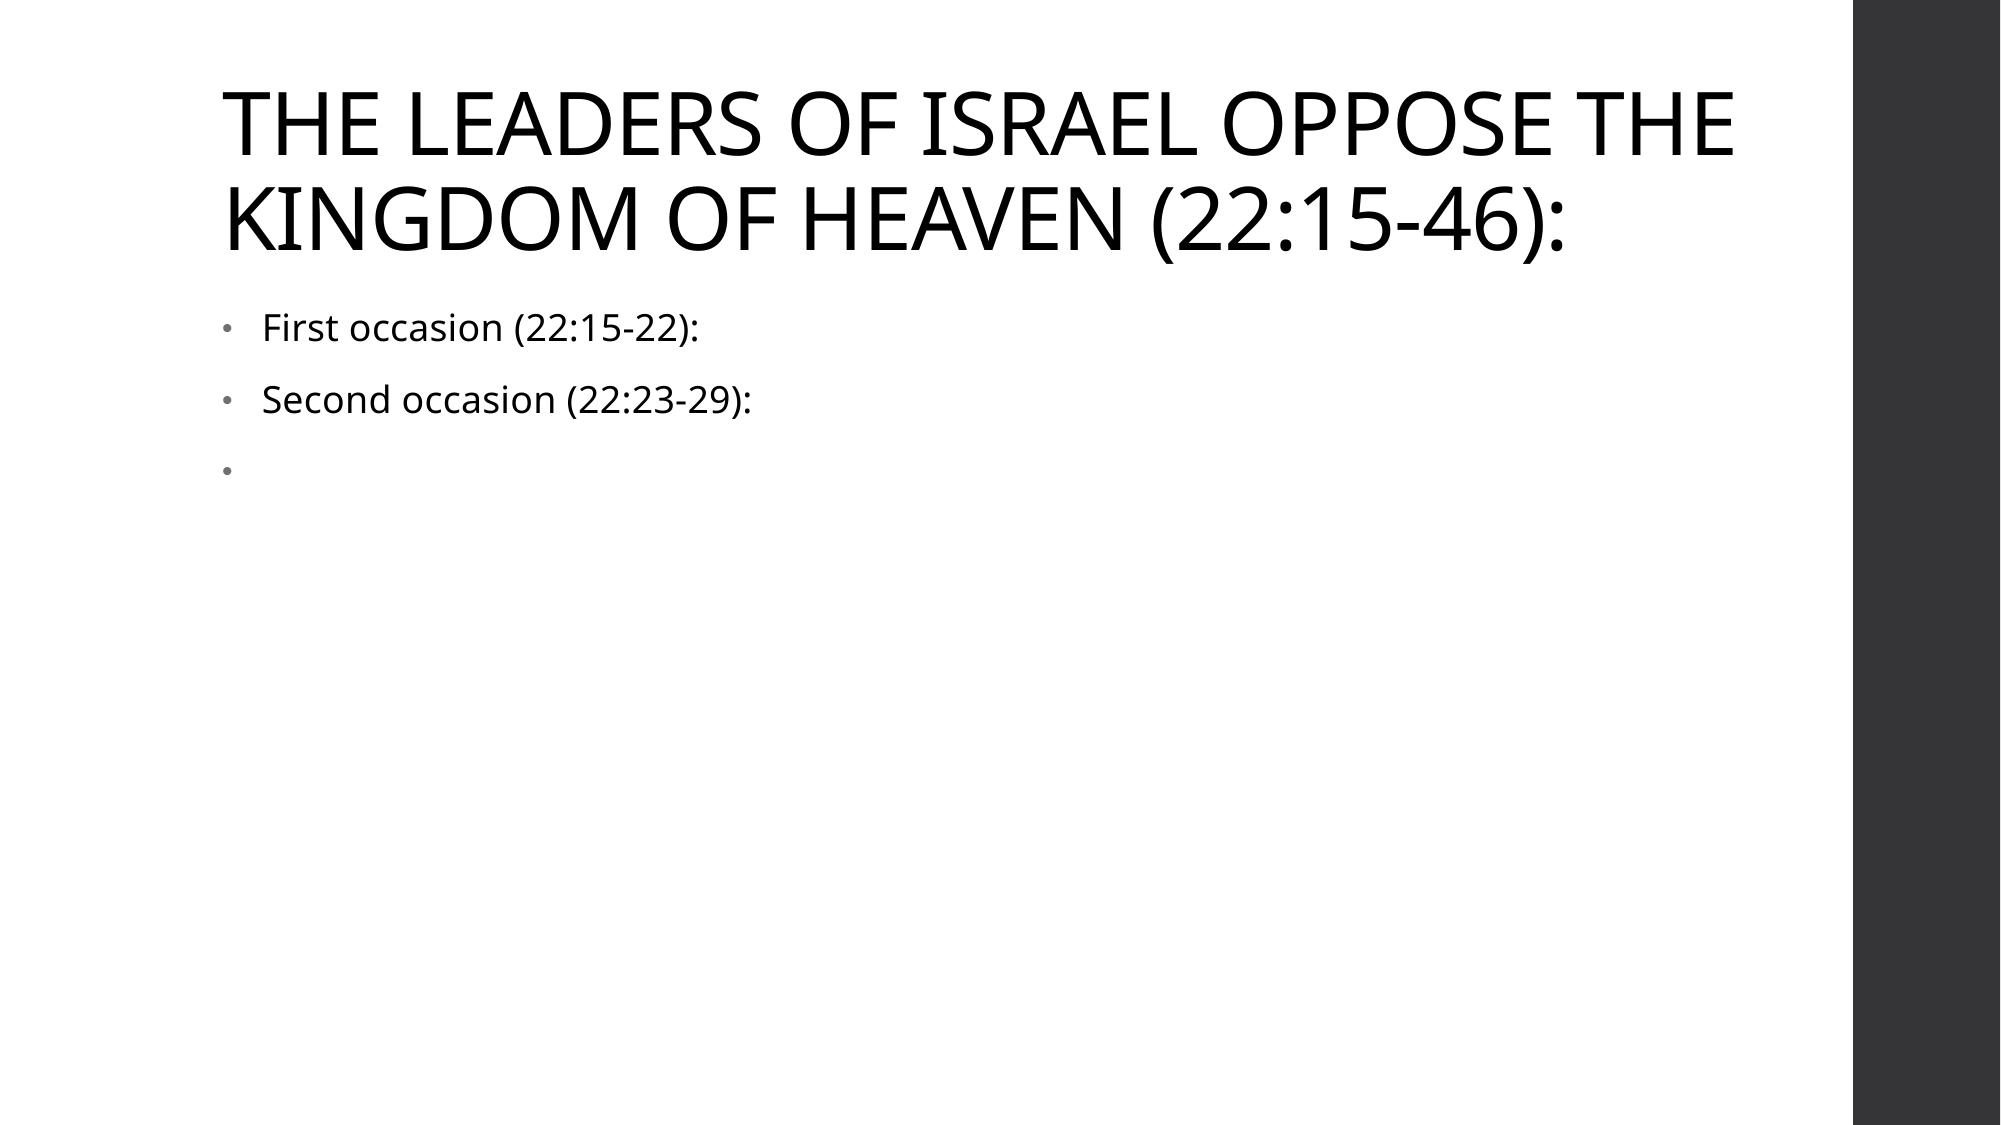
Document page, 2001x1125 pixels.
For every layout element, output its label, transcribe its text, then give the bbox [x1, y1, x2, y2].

title THE LEADERS OF ISRAEL OPPOSE THE KINGDOM OF HEAVEN (22:15-46): [206, 60, 1797, 278]
list First occasion (22:15-22): Second occasion (22:23-29): [206, 299, 1617, 1014]
